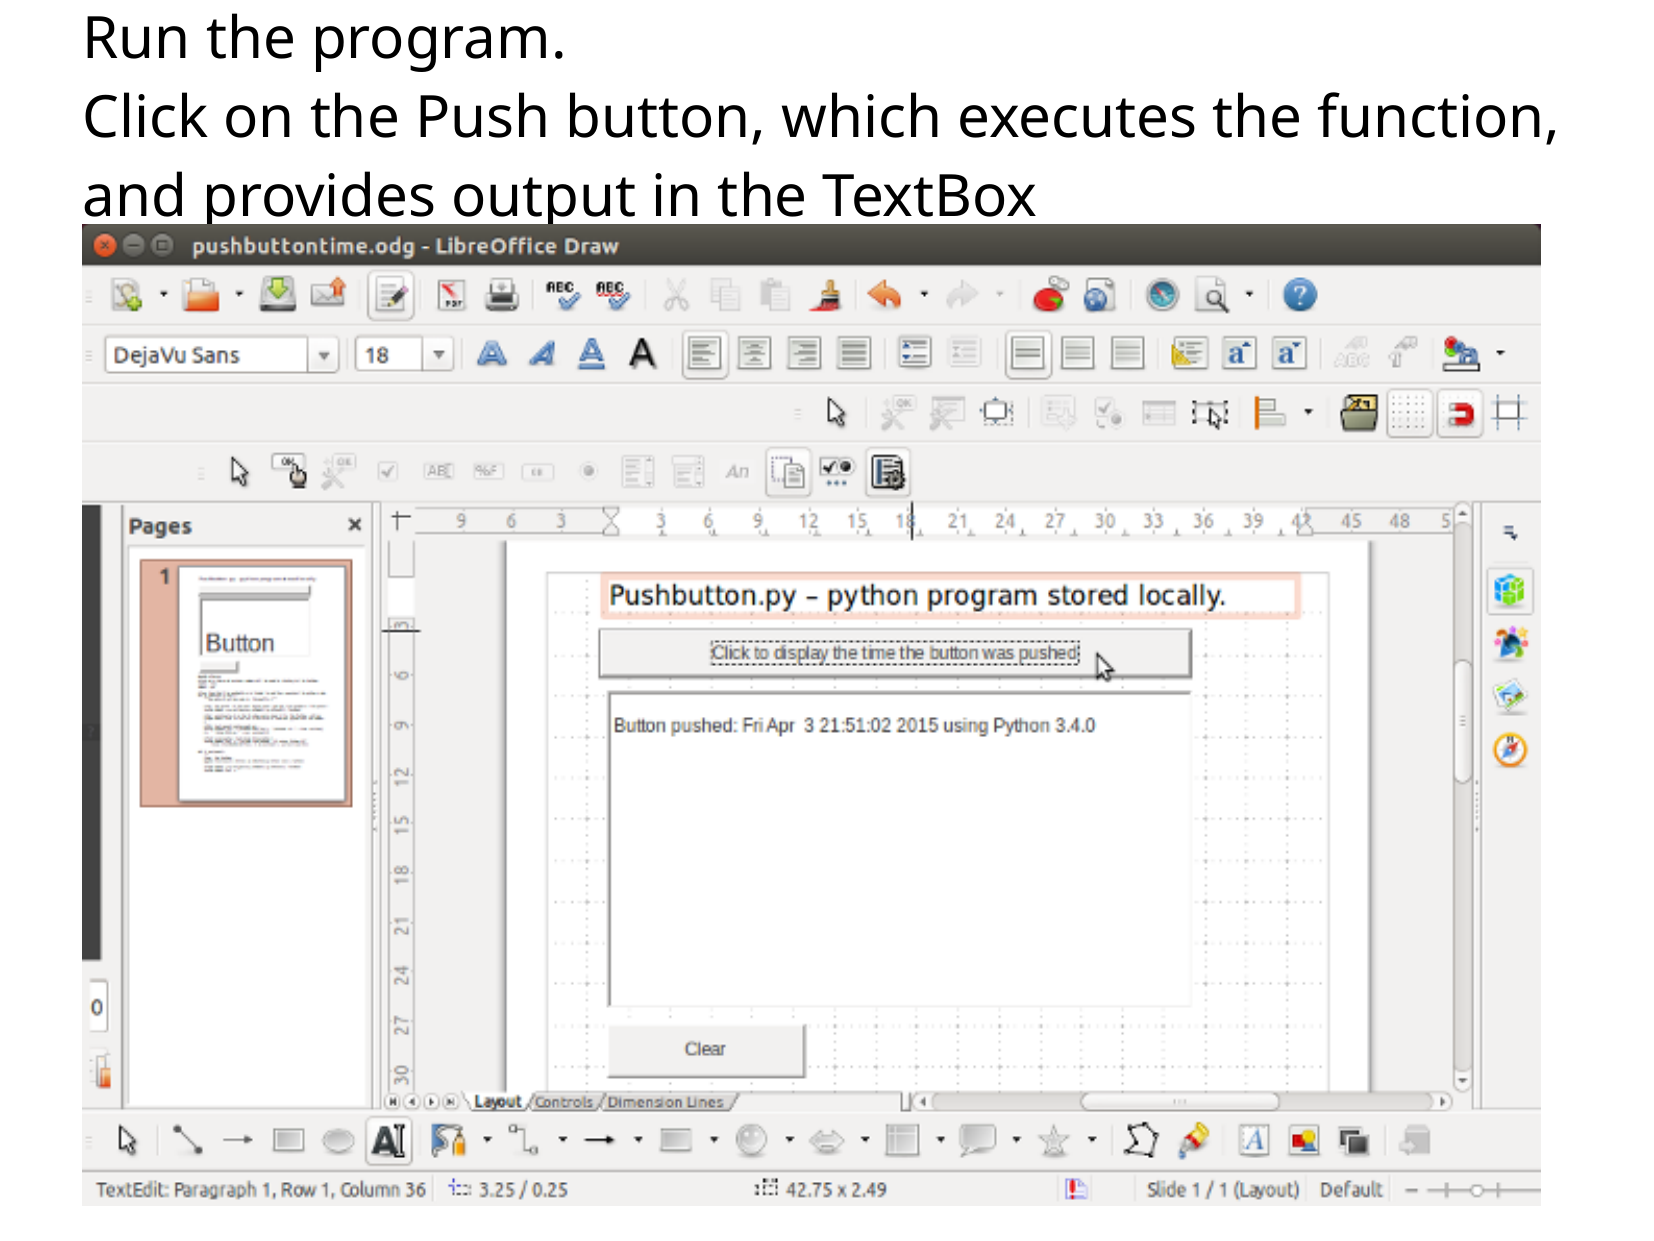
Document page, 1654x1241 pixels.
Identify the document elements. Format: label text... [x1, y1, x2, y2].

title Run the program. Click on the Push button, which executes the function, and provides output in the TextBox [82, 18, 1607, 212]
picture [82, 224, 1541, 1206]
